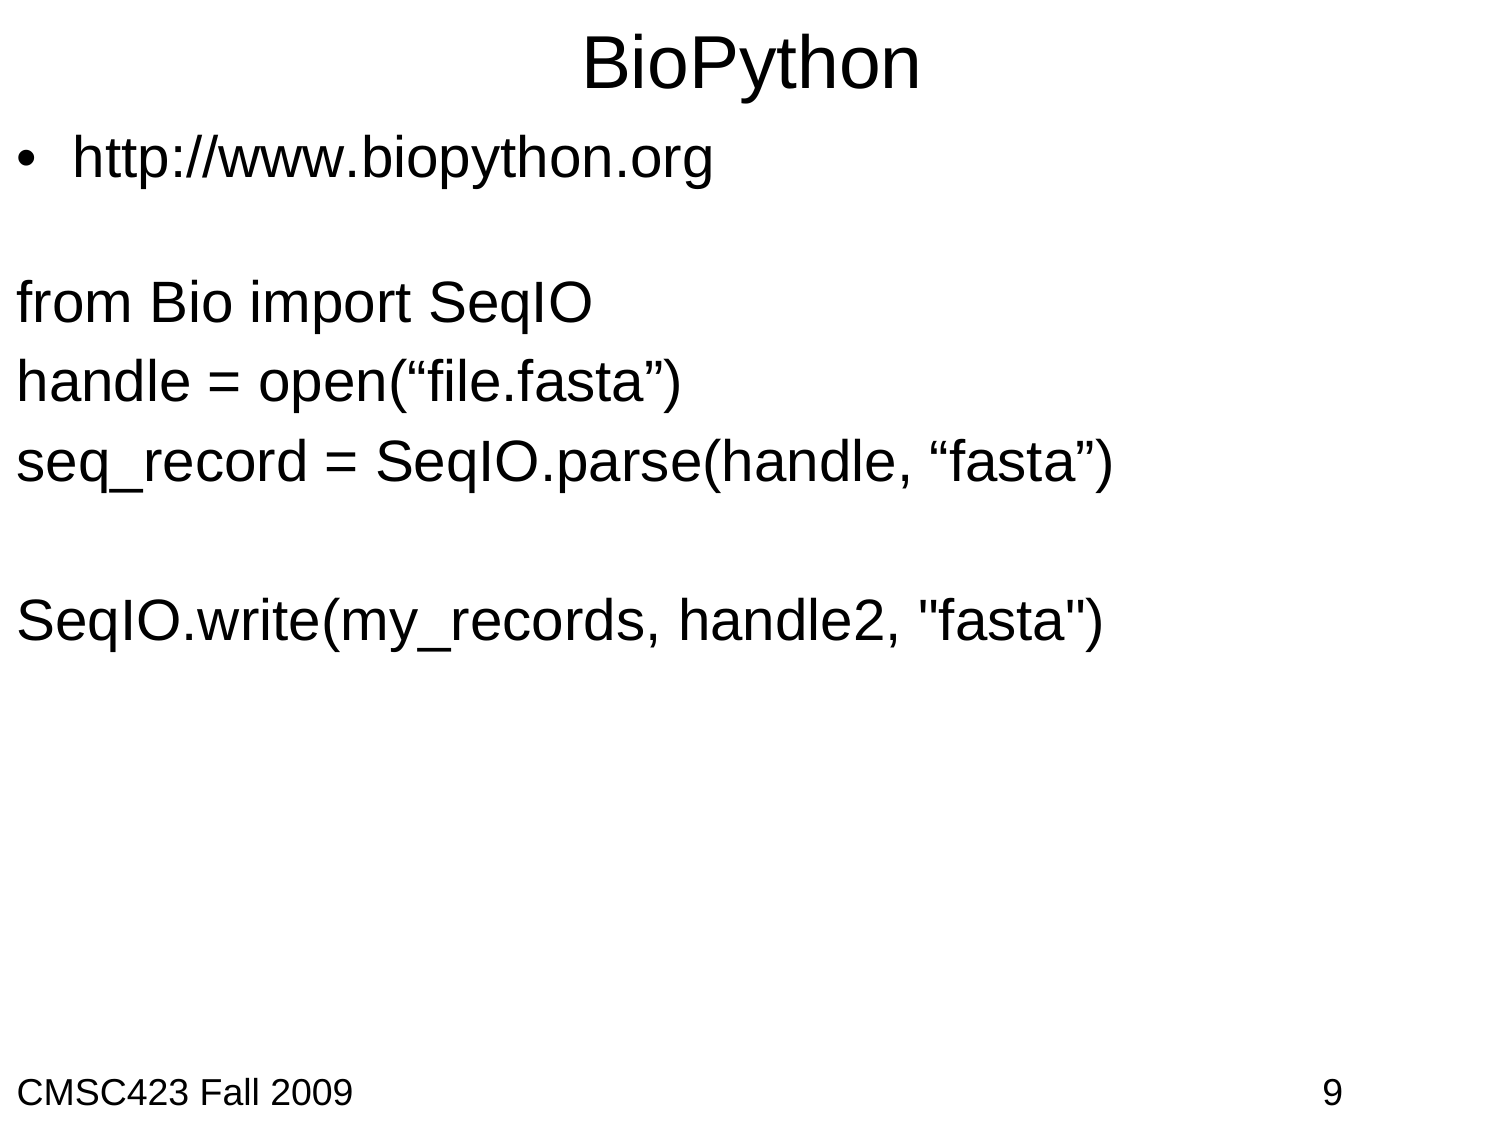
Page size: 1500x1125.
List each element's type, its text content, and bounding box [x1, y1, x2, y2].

title BioPython [19, 9, 1485, 116]
list http://www.biopython.org from Bio import SeqIO handle = open(“file.fasta”) seq_record = SeqIO.parse(handle, “fasta”) SeqIO.write(my_records, handle2, "fasta") [16, 124, 1485, 1072]
